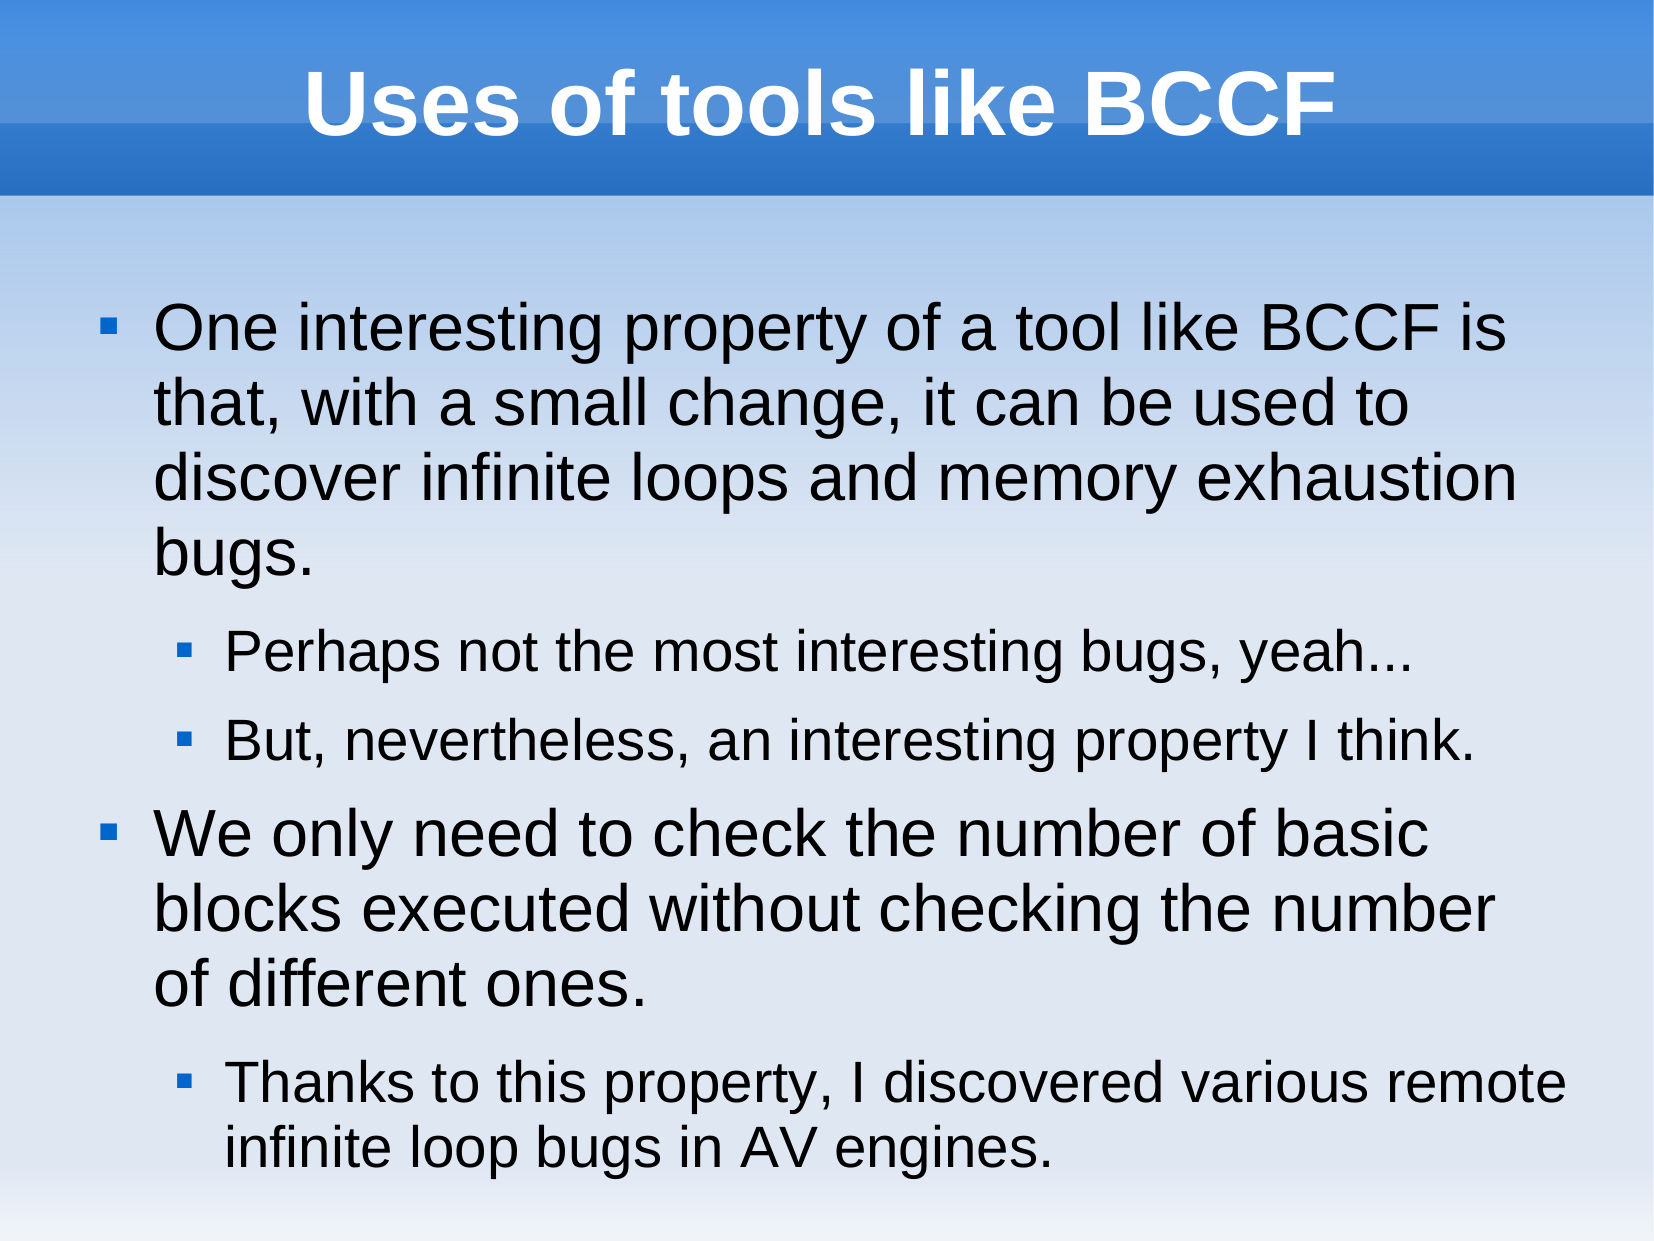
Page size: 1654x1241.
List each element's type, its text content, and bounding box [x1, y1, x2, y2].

title Uses of tools like BCCF [76, 0, 1565, 208]
list One interesting property of a tool like BCCF is that, with a small change, it can be used to discover infinite loops and memory exhaustion bugs. Perhaps not the most interesting bugs, yeah... But, nevertheless, an interesting property I think. We only need to check the number of basic blocks executed without checking the number of different ones. Thanks to this property, I discovered various remote infinite loop bugs in AV engines. [82, 290, 1571, 1180]
picture [0, 0, 1654, 1241]
